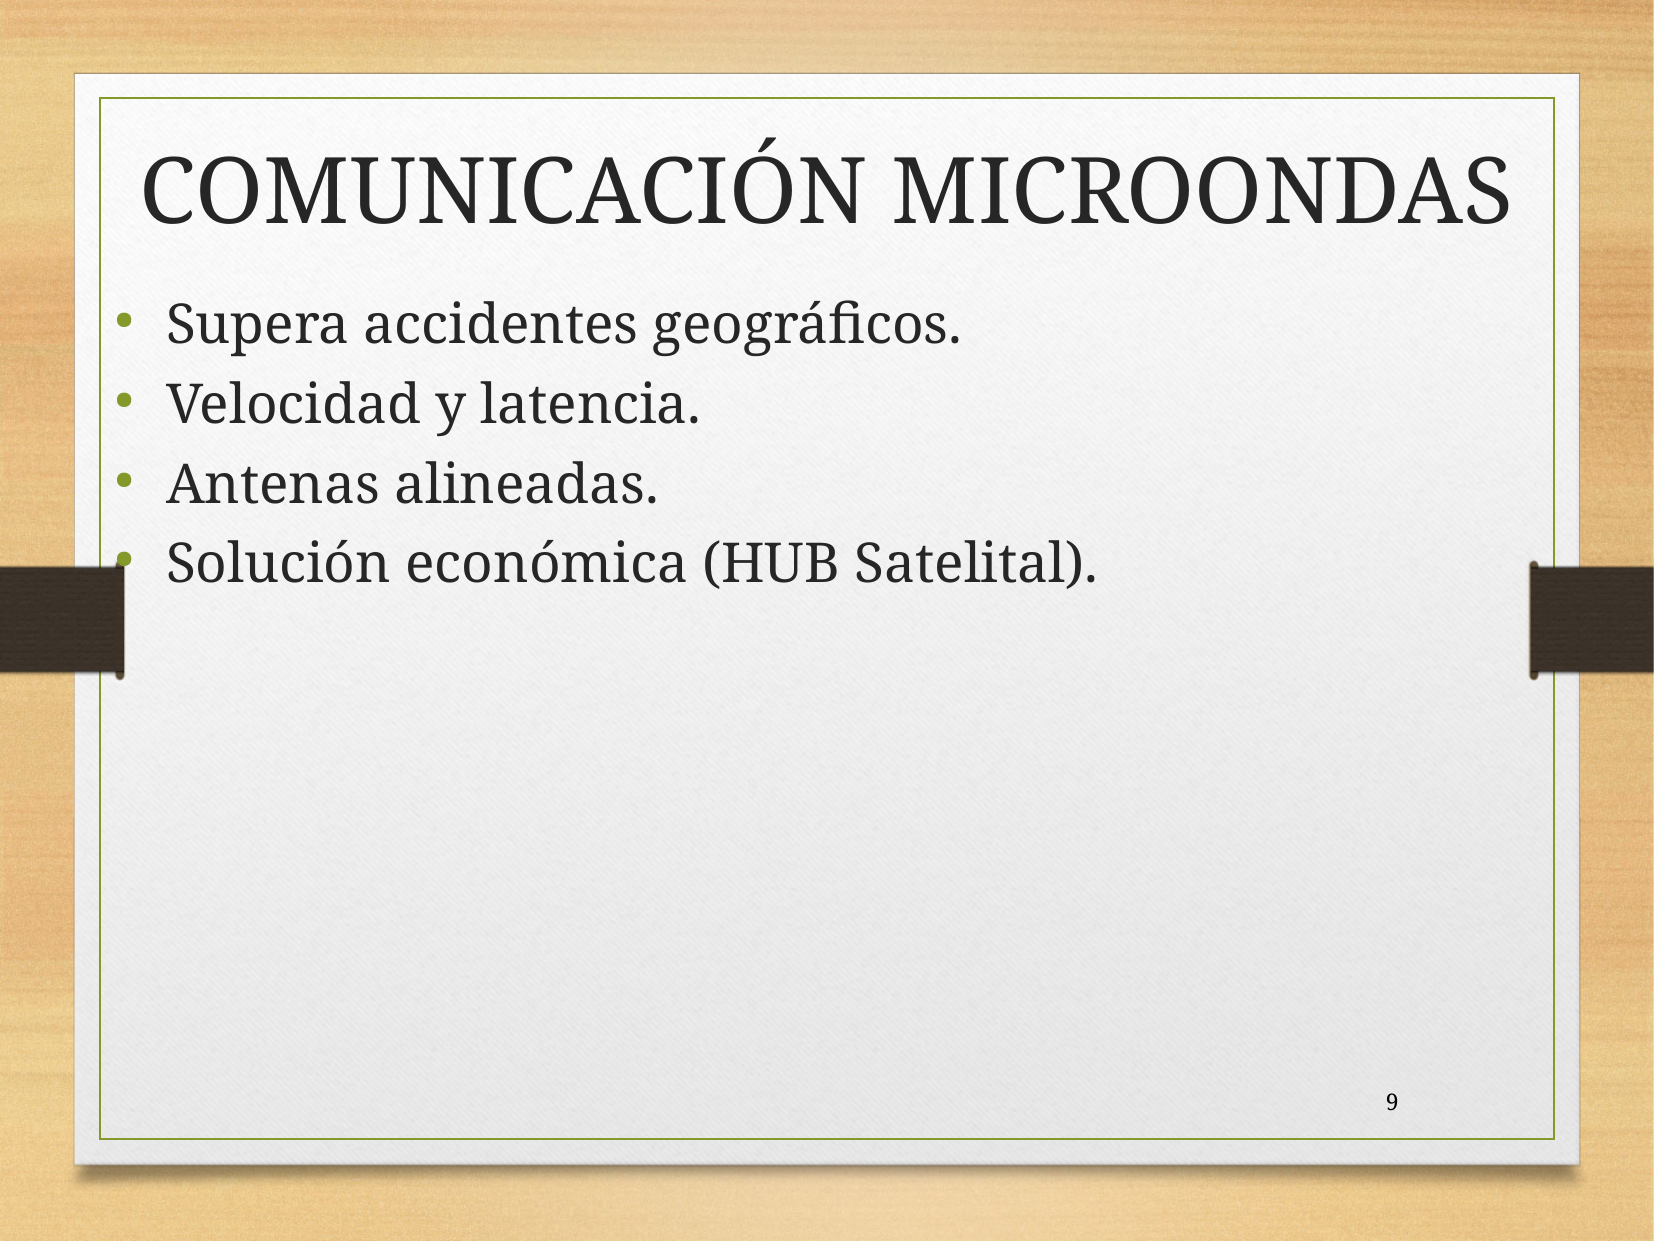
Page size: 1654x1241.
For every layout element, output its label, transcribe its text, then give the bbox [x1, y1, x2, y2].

title COMUNICACIÓN MICROONDAS [82, 83, 1571, 291]
list Supera accidentes geográficos. Velocidad y latencia. Antenas alineadas. Solución económica (HUB Satelital). [99, 281, 1588, 1078]
text_box [1370, 1078, 1443, 1129]
